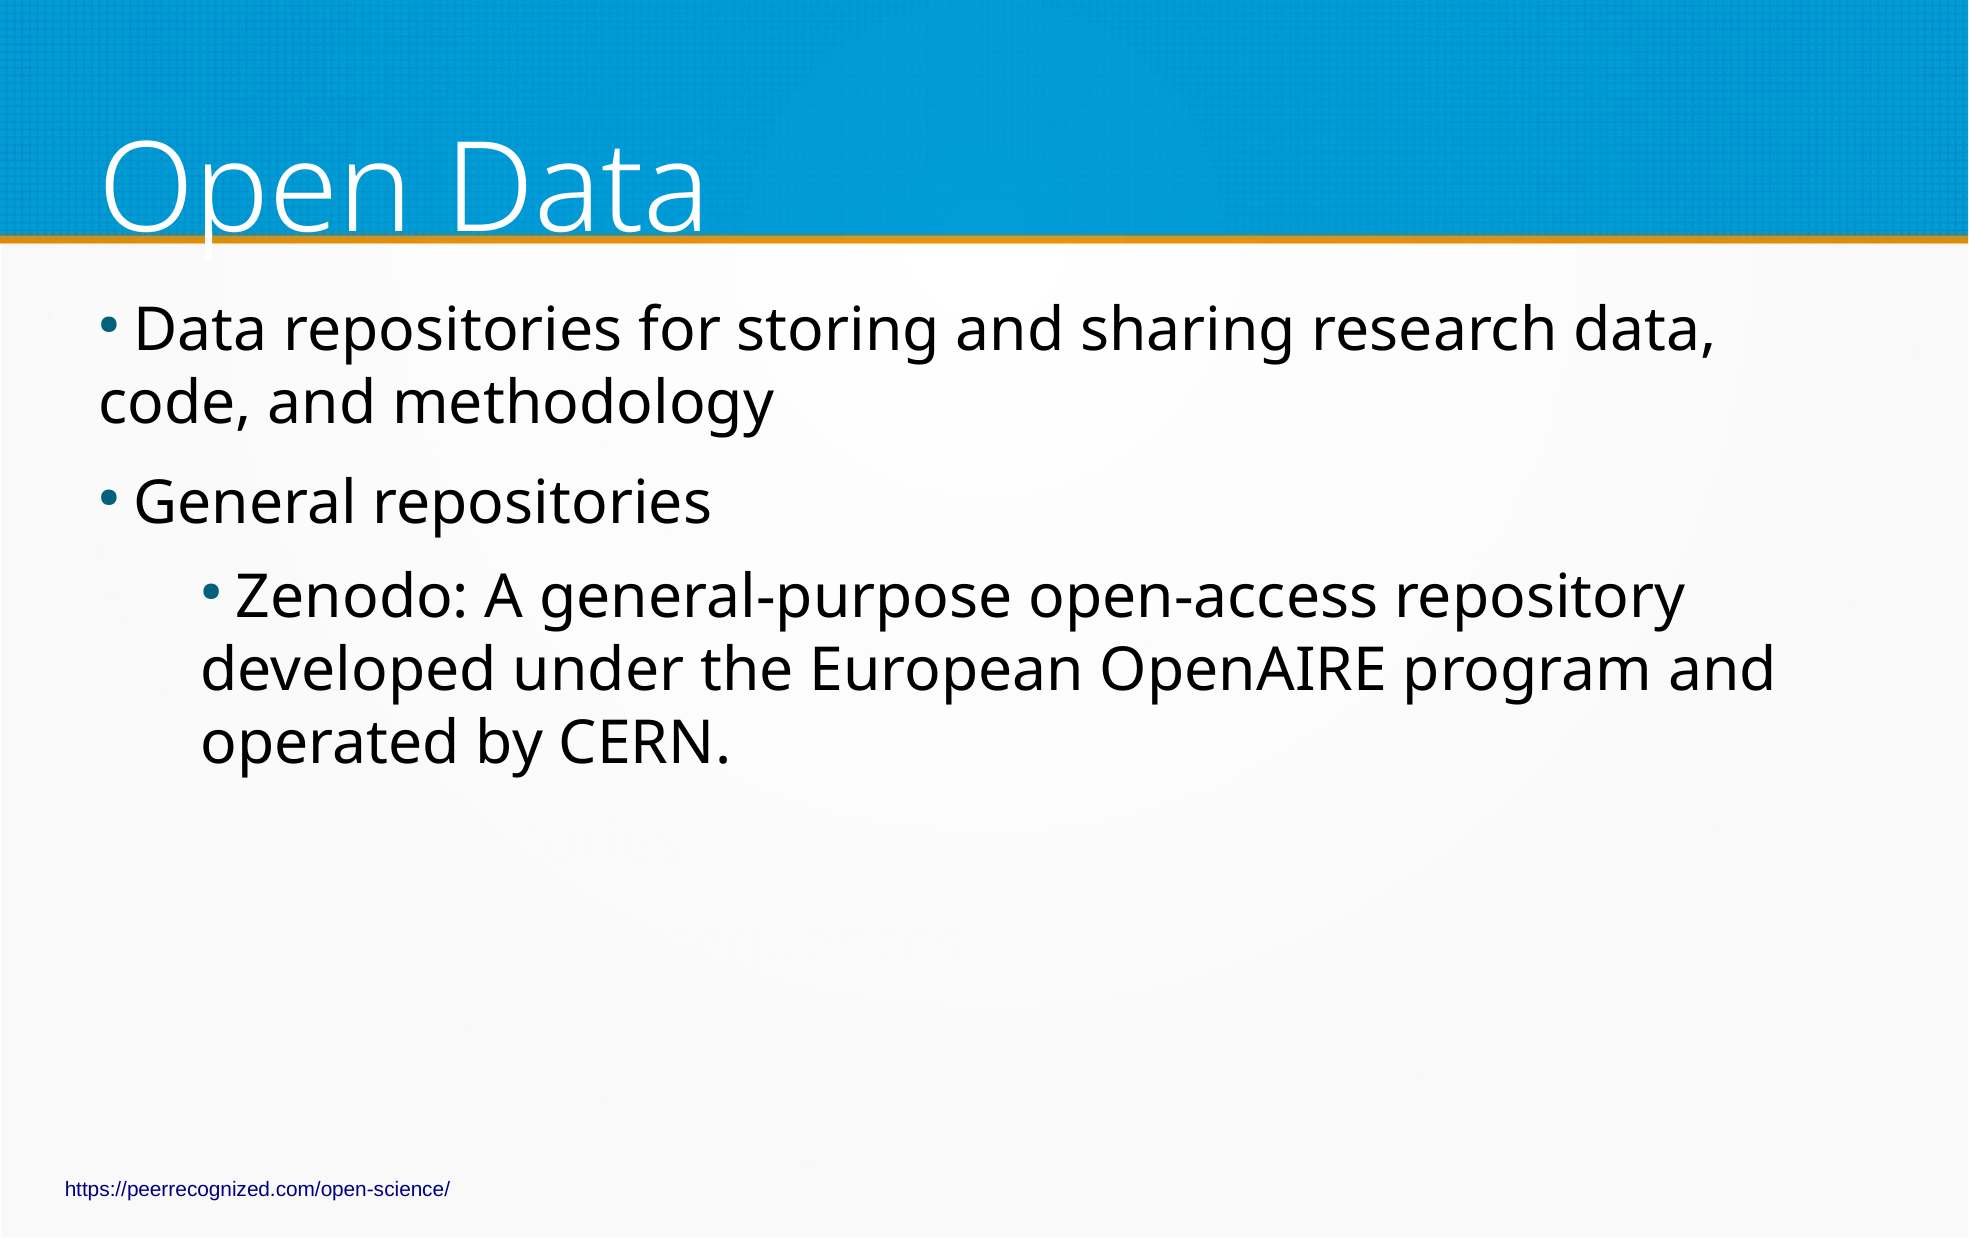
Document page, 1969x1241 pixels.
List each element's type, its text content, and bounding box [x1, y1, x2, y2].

text_box https://peerrecognized.com/open-science/ [50, 1170, 466, 1209]
title Open Data [98, 49, 1870, 257]
list Data repositories for storing and sharing research data, code, and methodology General repositories Zenodo: A general-purpose open-access repository developed under the European OpenAIRE program and operated by CERN. Specific repositories UniProtKB: Protein sequences Data Repository Guidance: https://www.nature.com/sdata/policies/repositories [98, 290, 1870, 1156]
picture [0, 233, 1969, 1241]
